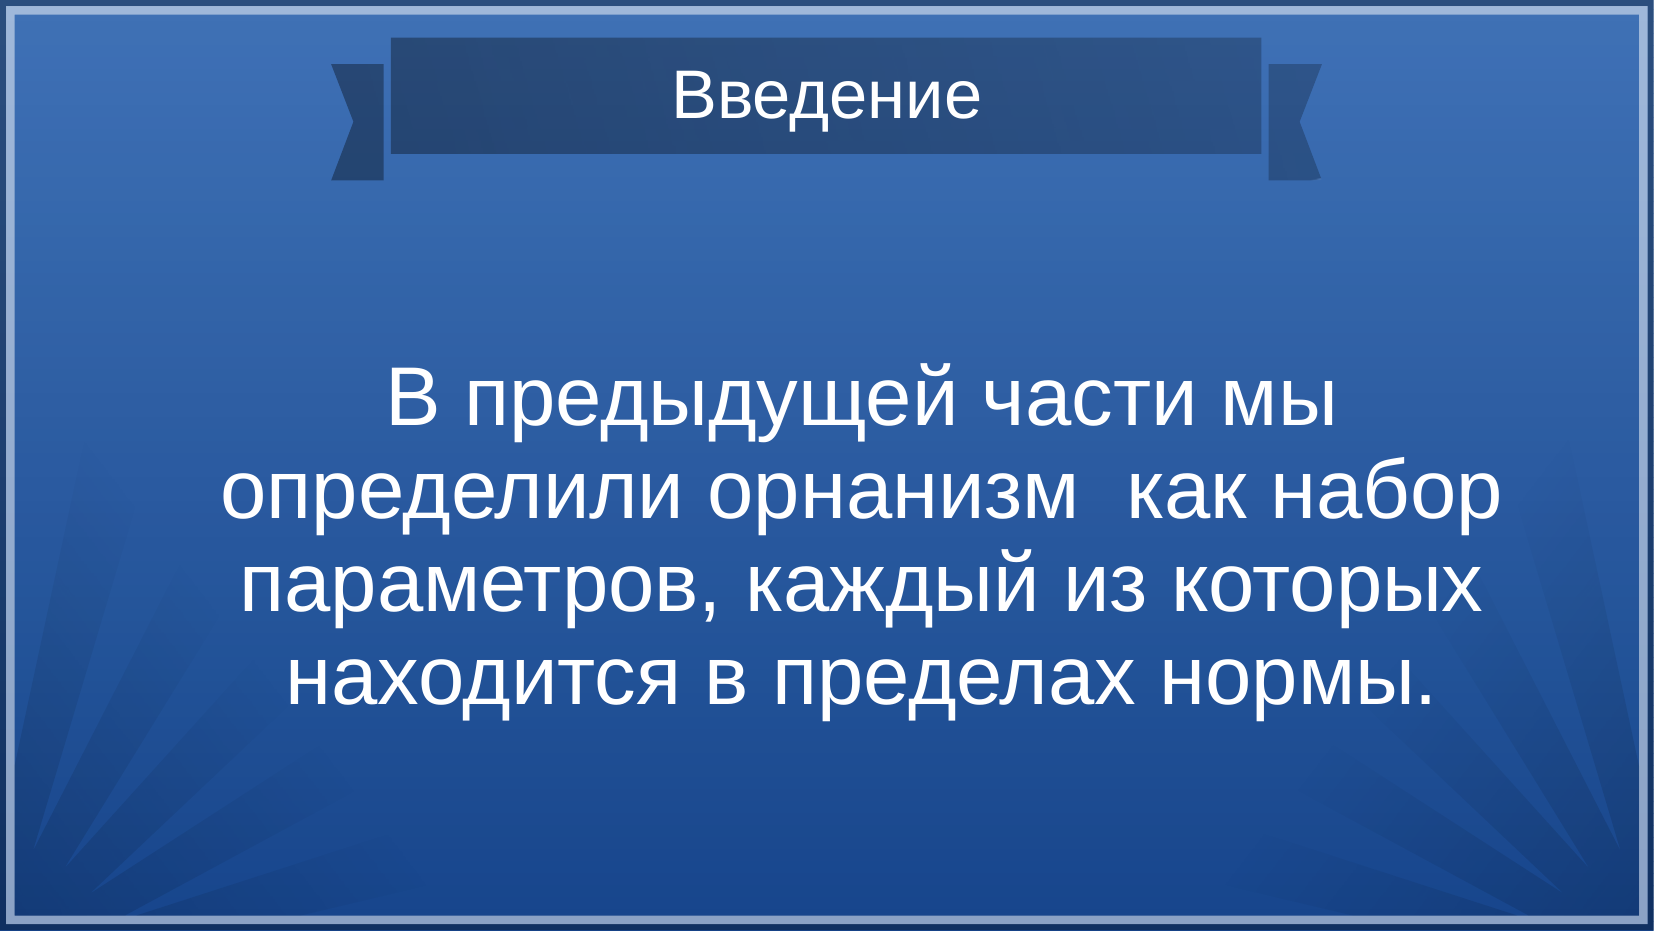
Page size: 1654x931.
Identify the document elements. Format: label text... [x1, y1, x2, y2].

title Введение [389, 35, 1264, 154]
list В предыдущей части мы определили орнанизм как набор параметров, каждый из которых находится в пределах нормы. [82, 224, 1571, 848]
